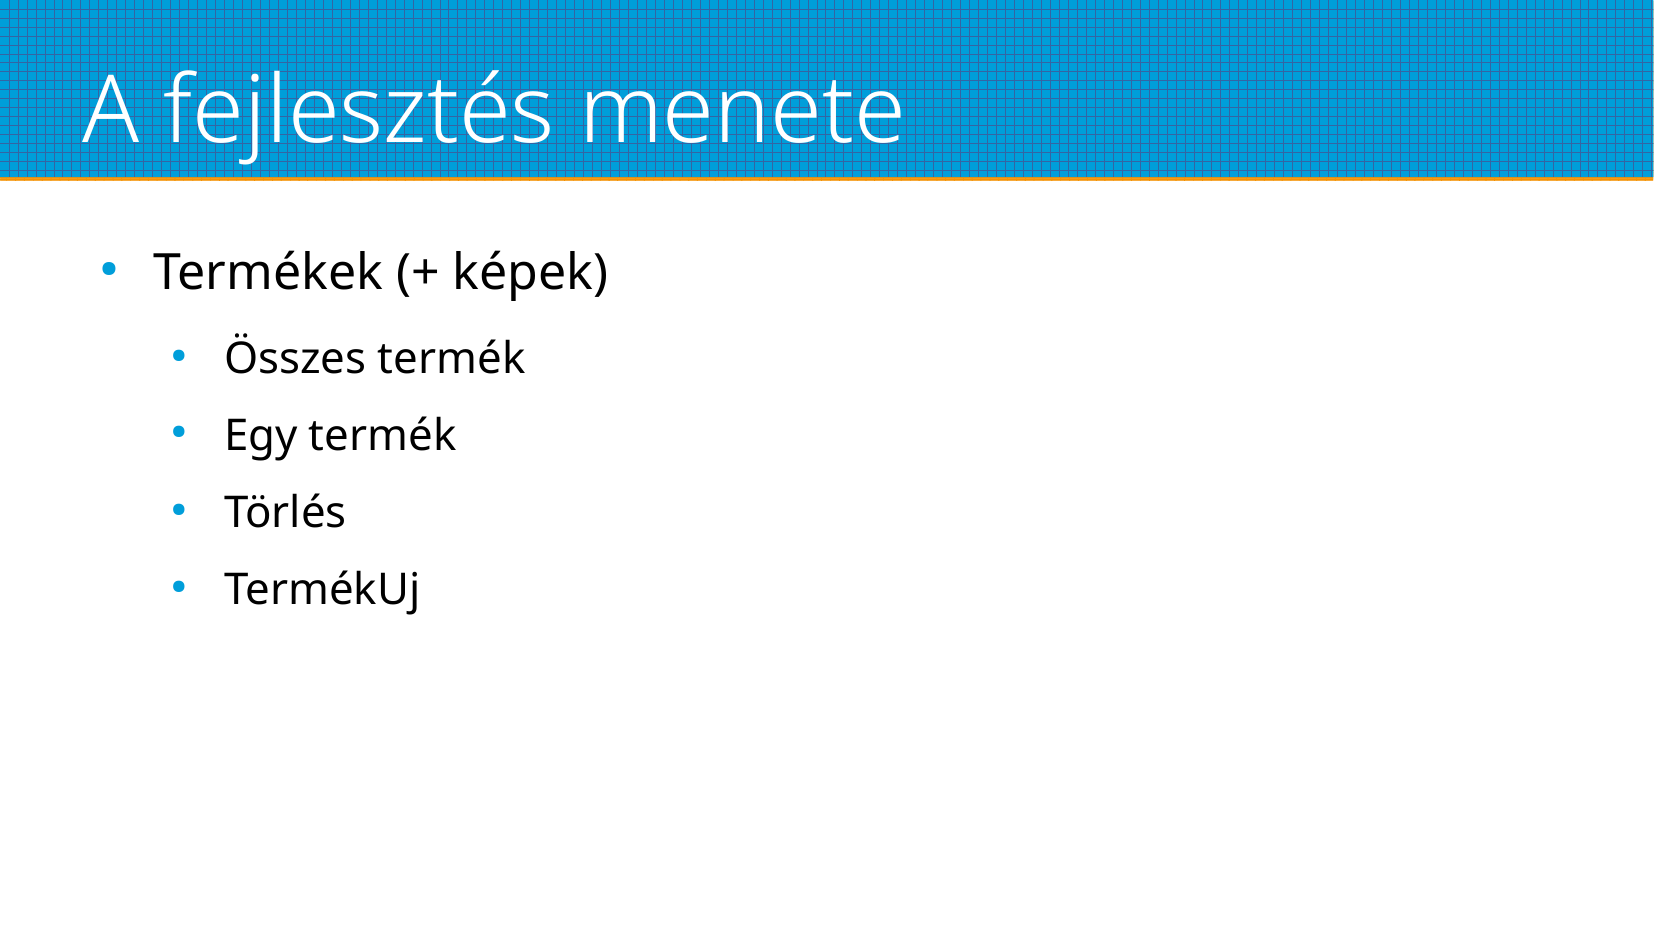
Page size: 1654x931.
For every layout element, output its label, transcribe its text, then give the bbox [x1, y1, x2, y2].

title A fejlesztés menete [82, 14, 1571, 171]
list Termékek (+ képek) Összes termék Egy termék Törlés TermékUj [82, 236, 1563, 811]
